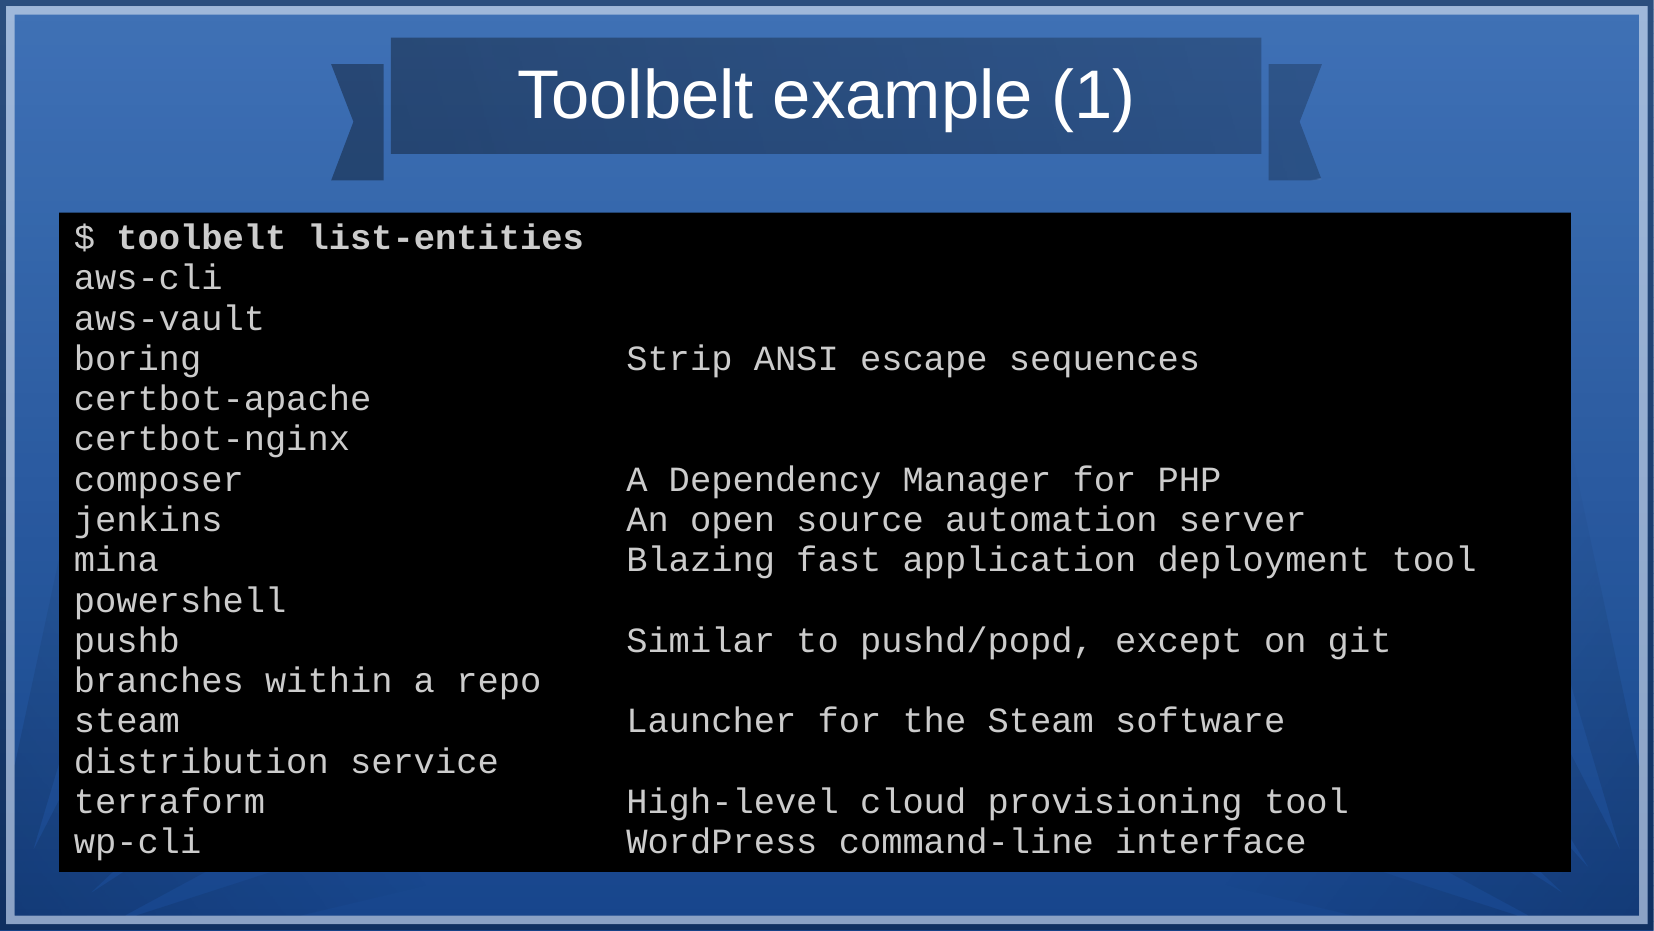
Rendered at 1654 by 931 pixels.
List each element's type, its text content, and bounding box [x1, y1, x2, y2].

title Toolbelt example (1) [389, 35, 1264, 154]
text_box $ toolbelt list-entities aws-cli aws-vault boring Strip ANSI escape sequences certbot-apache certbot-nginx composer A Dependency Manager for PHP jenkins An open source automation server mina Blazing fast application deployment tool powershell pushb Similar to pushd/popd, except on git branches within a repo steam Launcher for the Steam software distribution service terraform High-level cloud provisioning tool wp-cli WordPress command-line interface [59, 212, 1571, 864]
